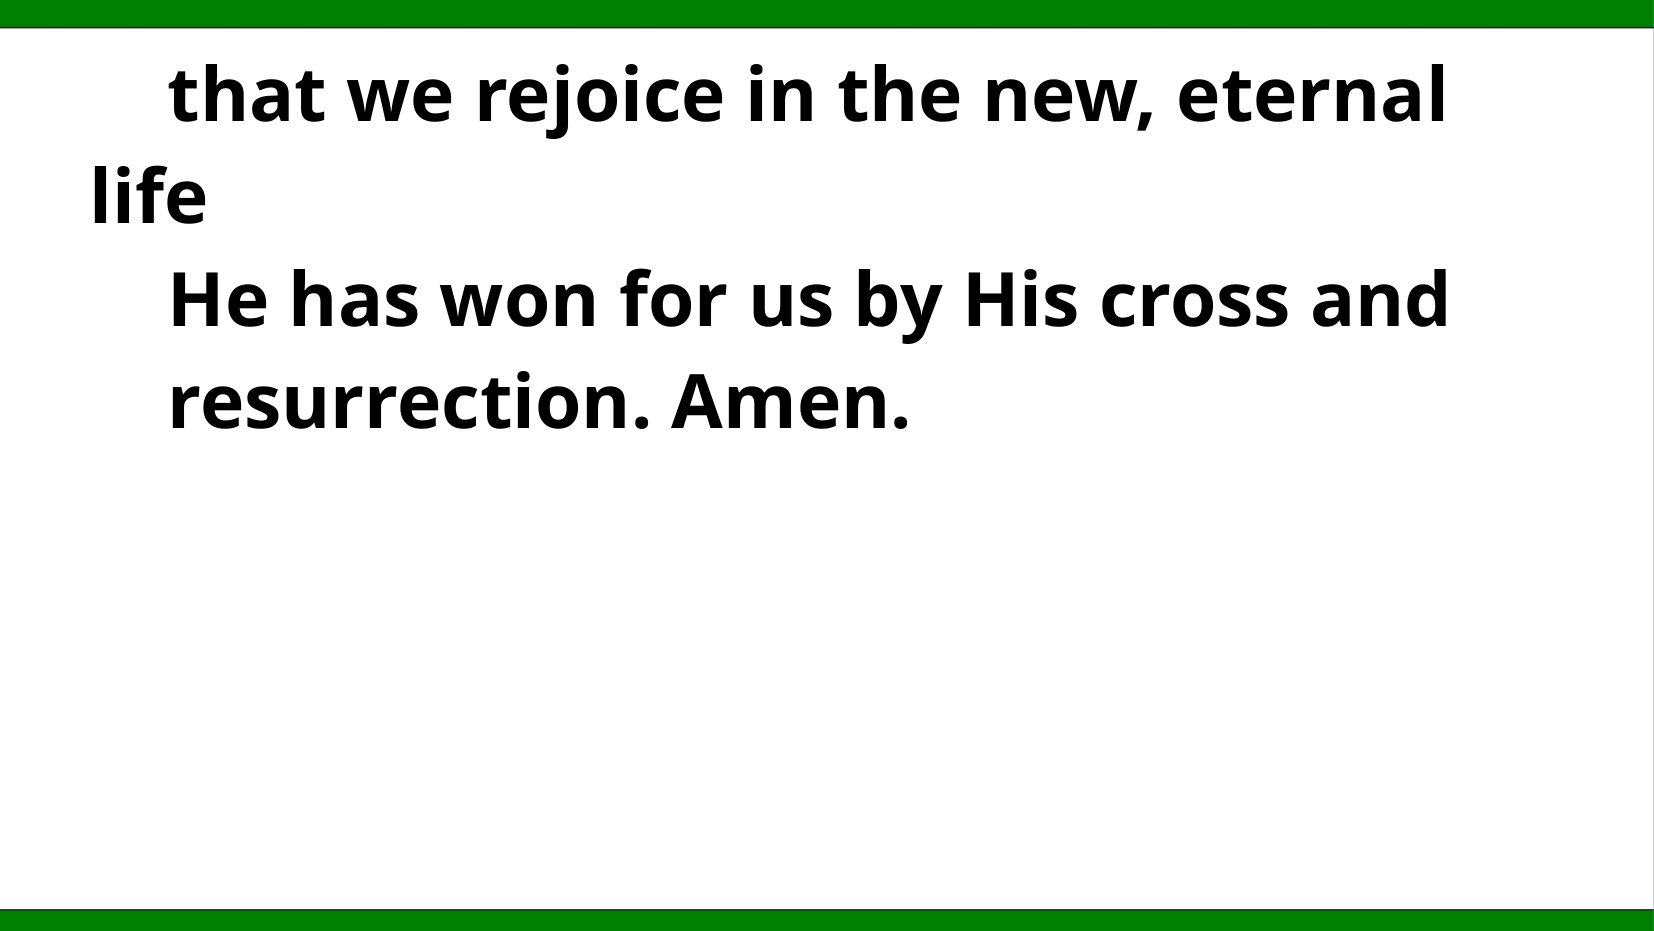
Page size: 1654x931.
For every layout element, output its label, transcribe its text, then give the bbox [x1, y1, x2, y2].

text_box that we rejoice in the new, eternal life He has won for us by His cross and resurrection. Amen. [75, 34, 1573, 349]
picture [0, 0, 1654, 931]
